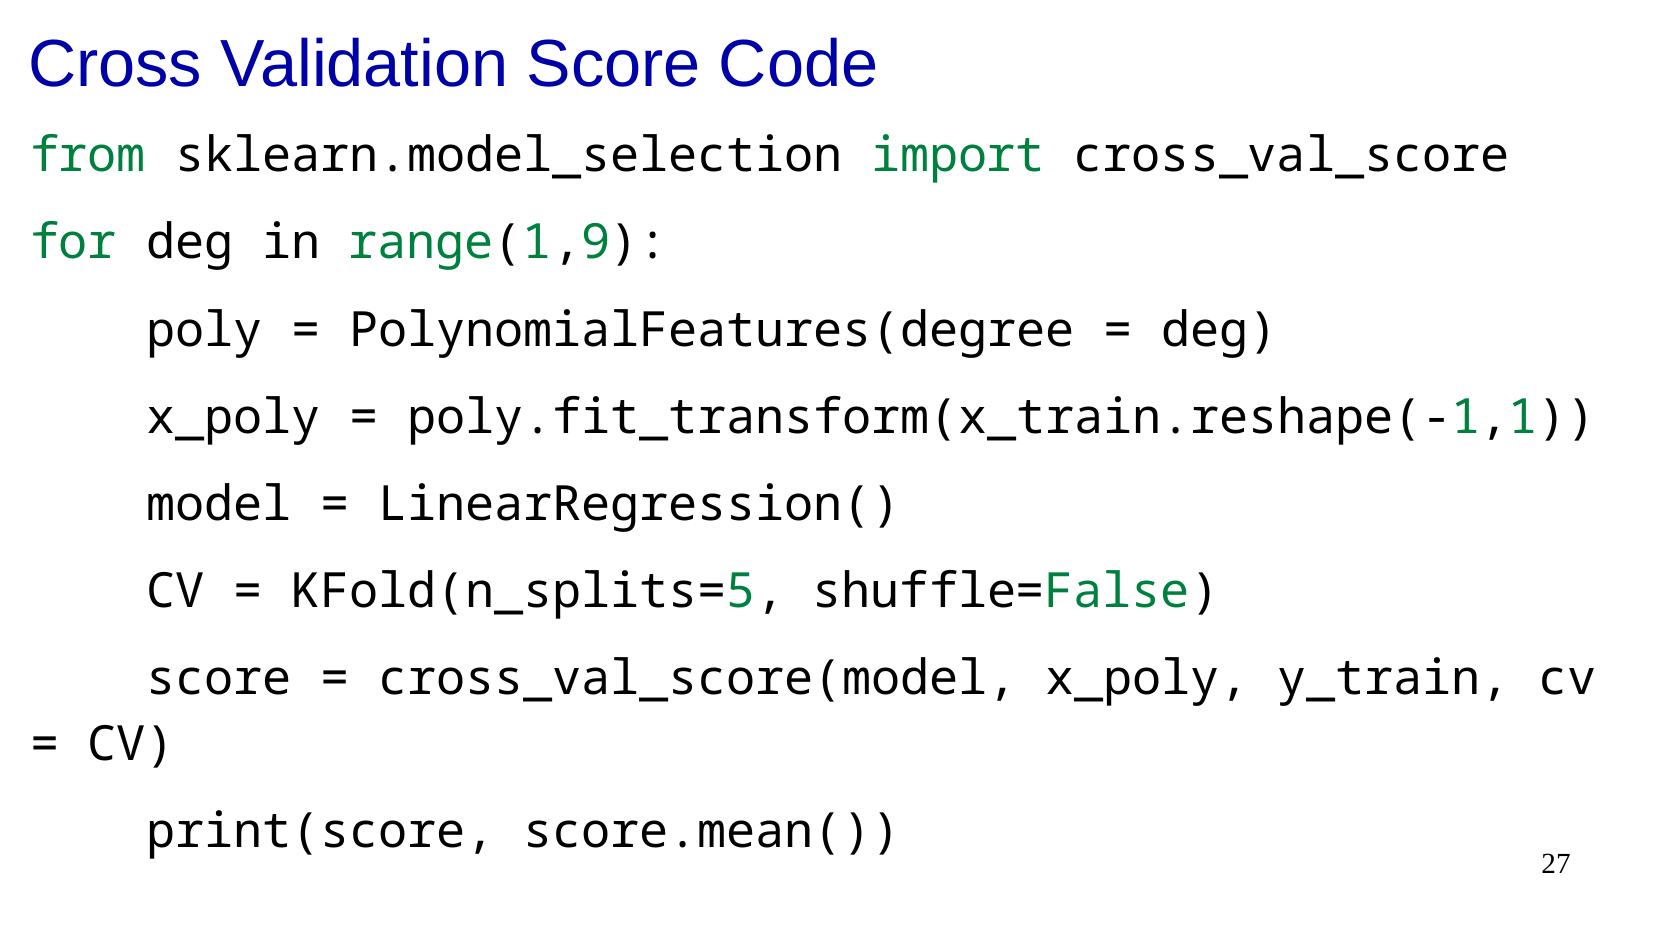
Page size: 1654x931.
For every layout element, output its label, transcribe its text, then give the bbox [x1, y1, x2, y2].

list from sklearn.model_selection import cross_val_score for deg in range(1,9): poly = PolynomialFeatures(degree = deg) x_poly = poly.fit_transform(x_train.reshape(-1,1)) model = LinearRegression() CV = KFold(n_splits=5, shuffle=False) score = cross_val_score(model, x_poly, y_train, cv = CV) print(score, score.mean()) [30, 120, 1645, 916]
title Cross Validation Score Code [28, 21, 1626, 106]
